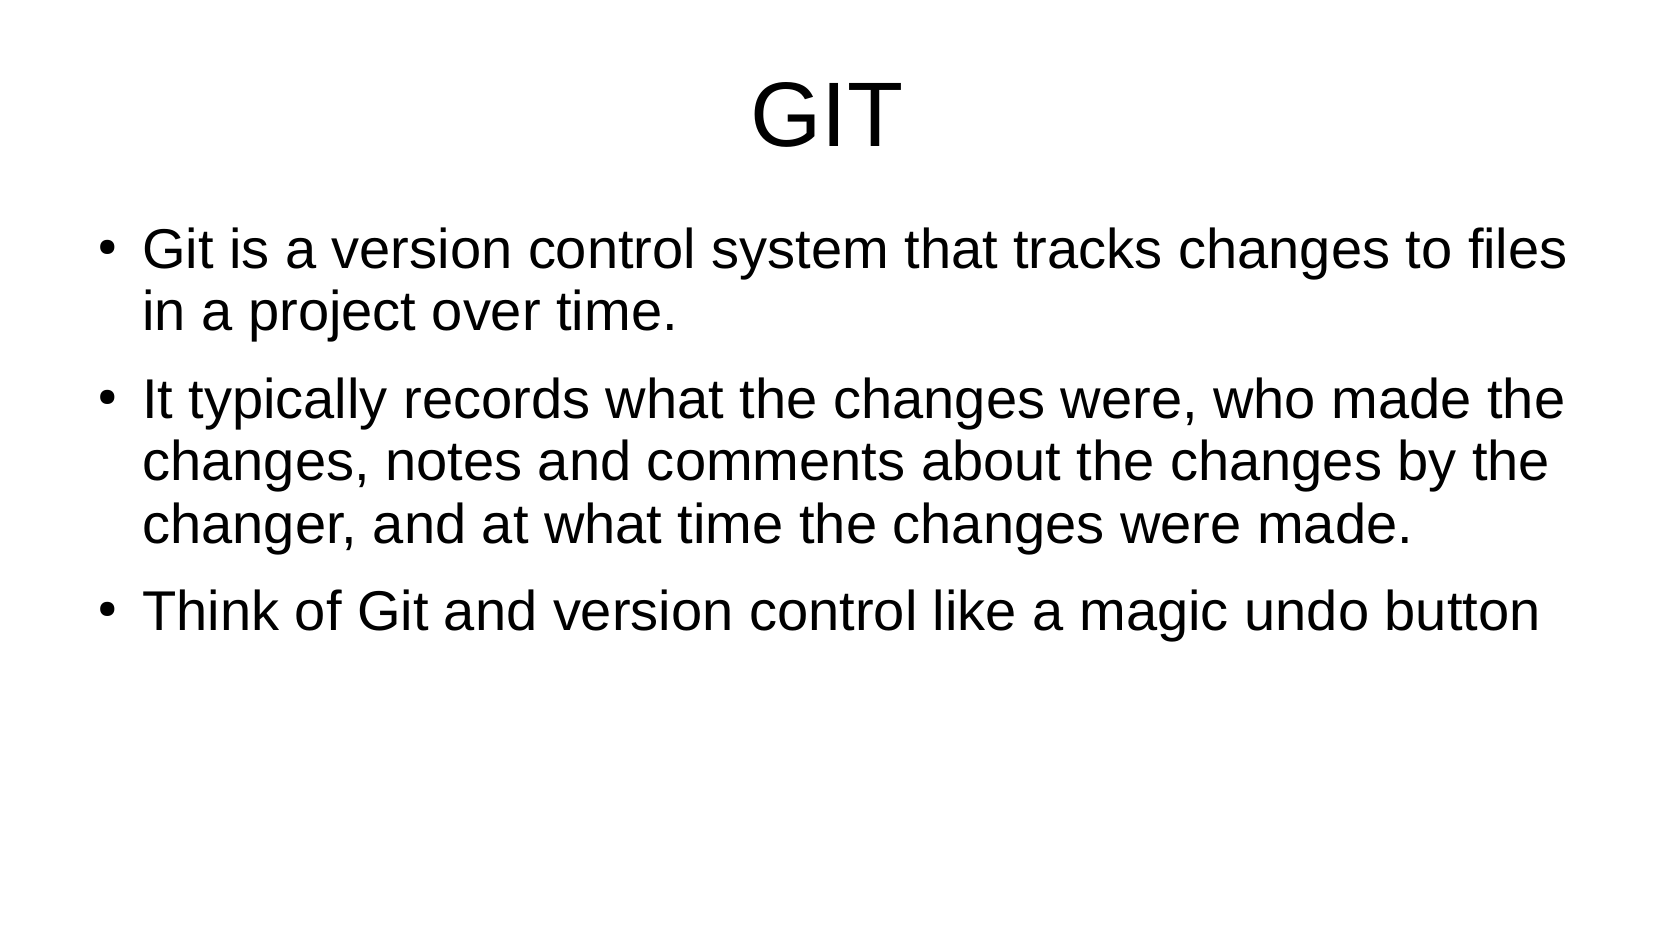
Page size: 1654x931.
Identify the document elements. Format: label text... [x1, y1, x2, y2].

list Git is a version control system that tracks changes to files in a project over time. It typically records what the changes were, who made the changes, notes and comments about the changes by the changer, and at what time the changes were made. Think of Git and version control like a magic undo button [82, 217, 1571, 758]
title GIT [82, 37, 1571, 193]
